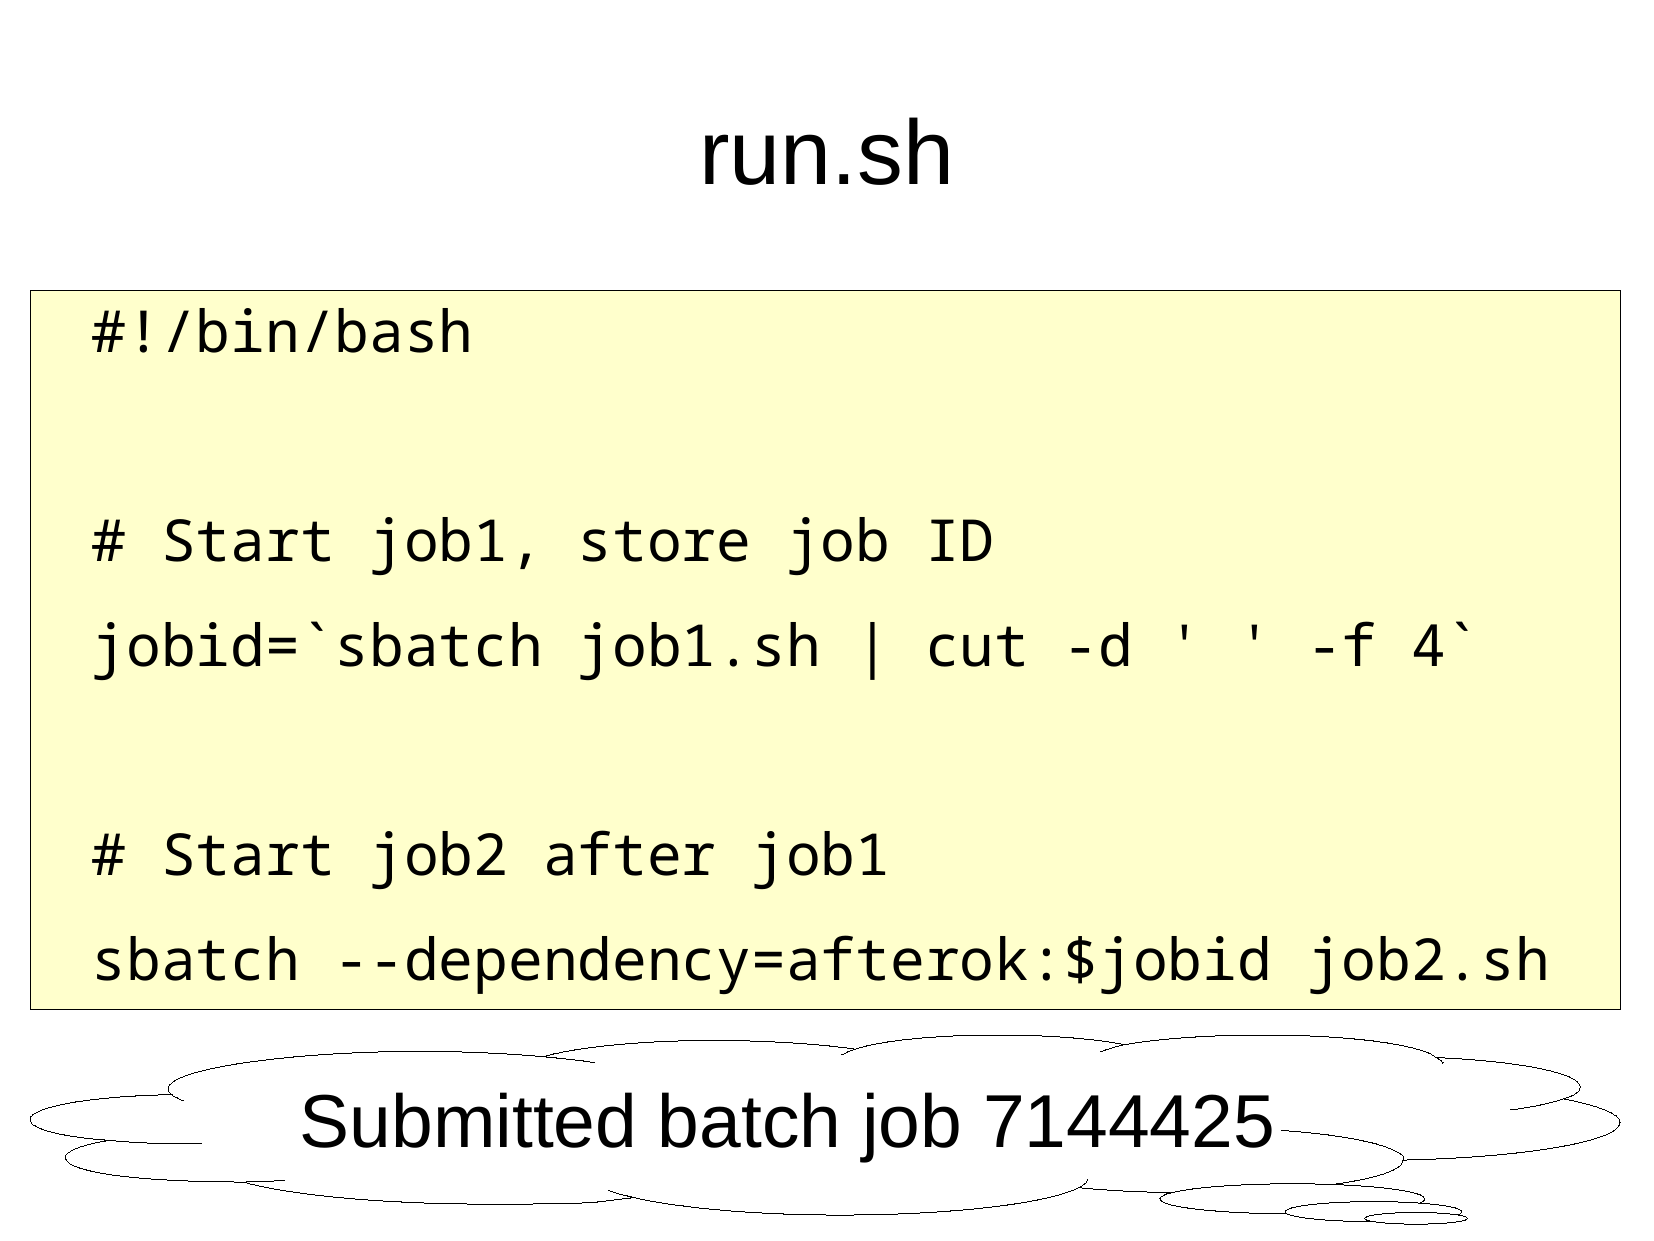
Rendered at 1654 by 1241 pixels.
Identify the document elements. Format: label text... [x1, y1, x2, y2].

title run.sh [82, 49, 1571, 257]
text_box Submitted batch job 7144425 [30, 1035, 1621, 1225]
list #!/bin/bash # Start job1, store job ID jobid=`sbatch job1.sh | cut -d ' ' -f 4` # Start job2 after job1 sbatch --dependency=afterok:$jobid job2.sh [30, 290, 1621, 1010]
